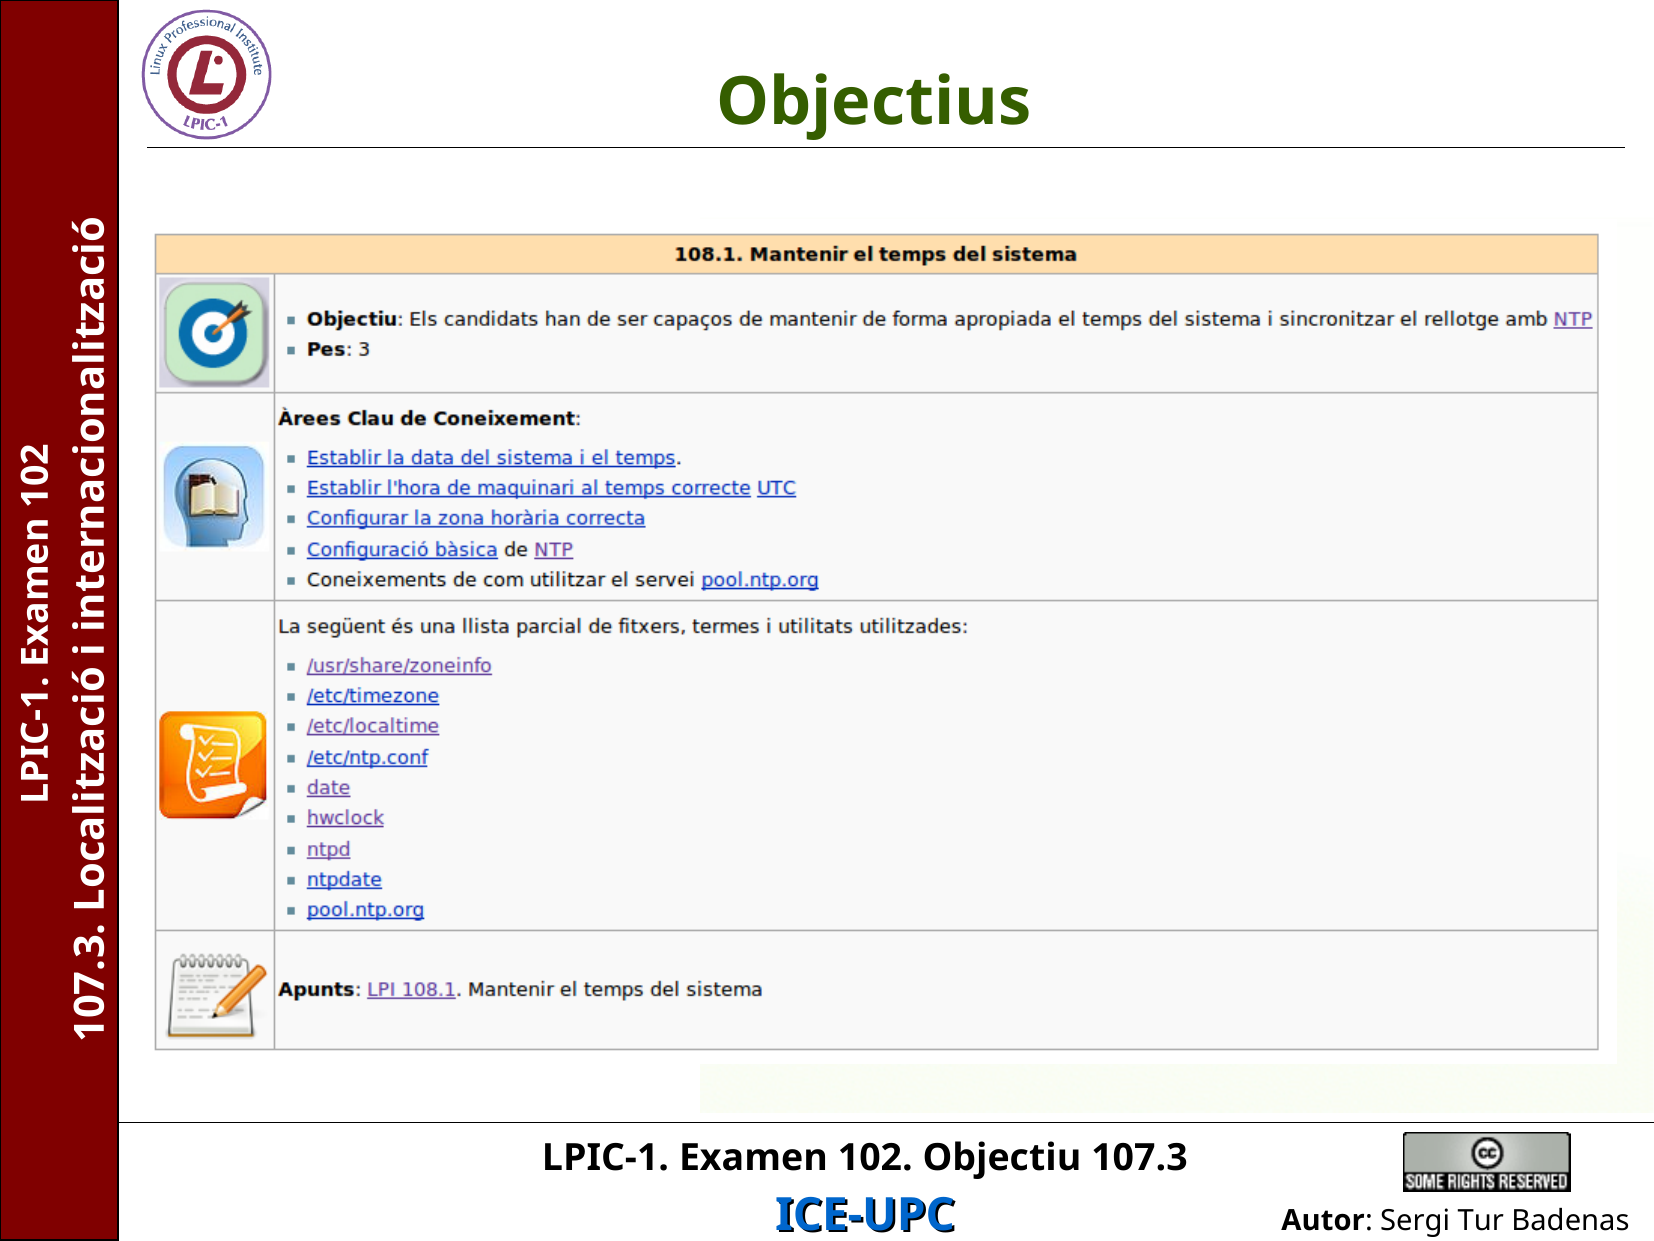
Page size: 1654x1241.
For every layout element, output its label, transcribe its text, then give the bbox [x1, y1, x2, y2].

picture [1403, 1132, 1571, 1192]
picture [149, 217, 1654, 1113]
picture [135, 5, 277, 55]
title Objectius [129, 55, 1619, 142]
